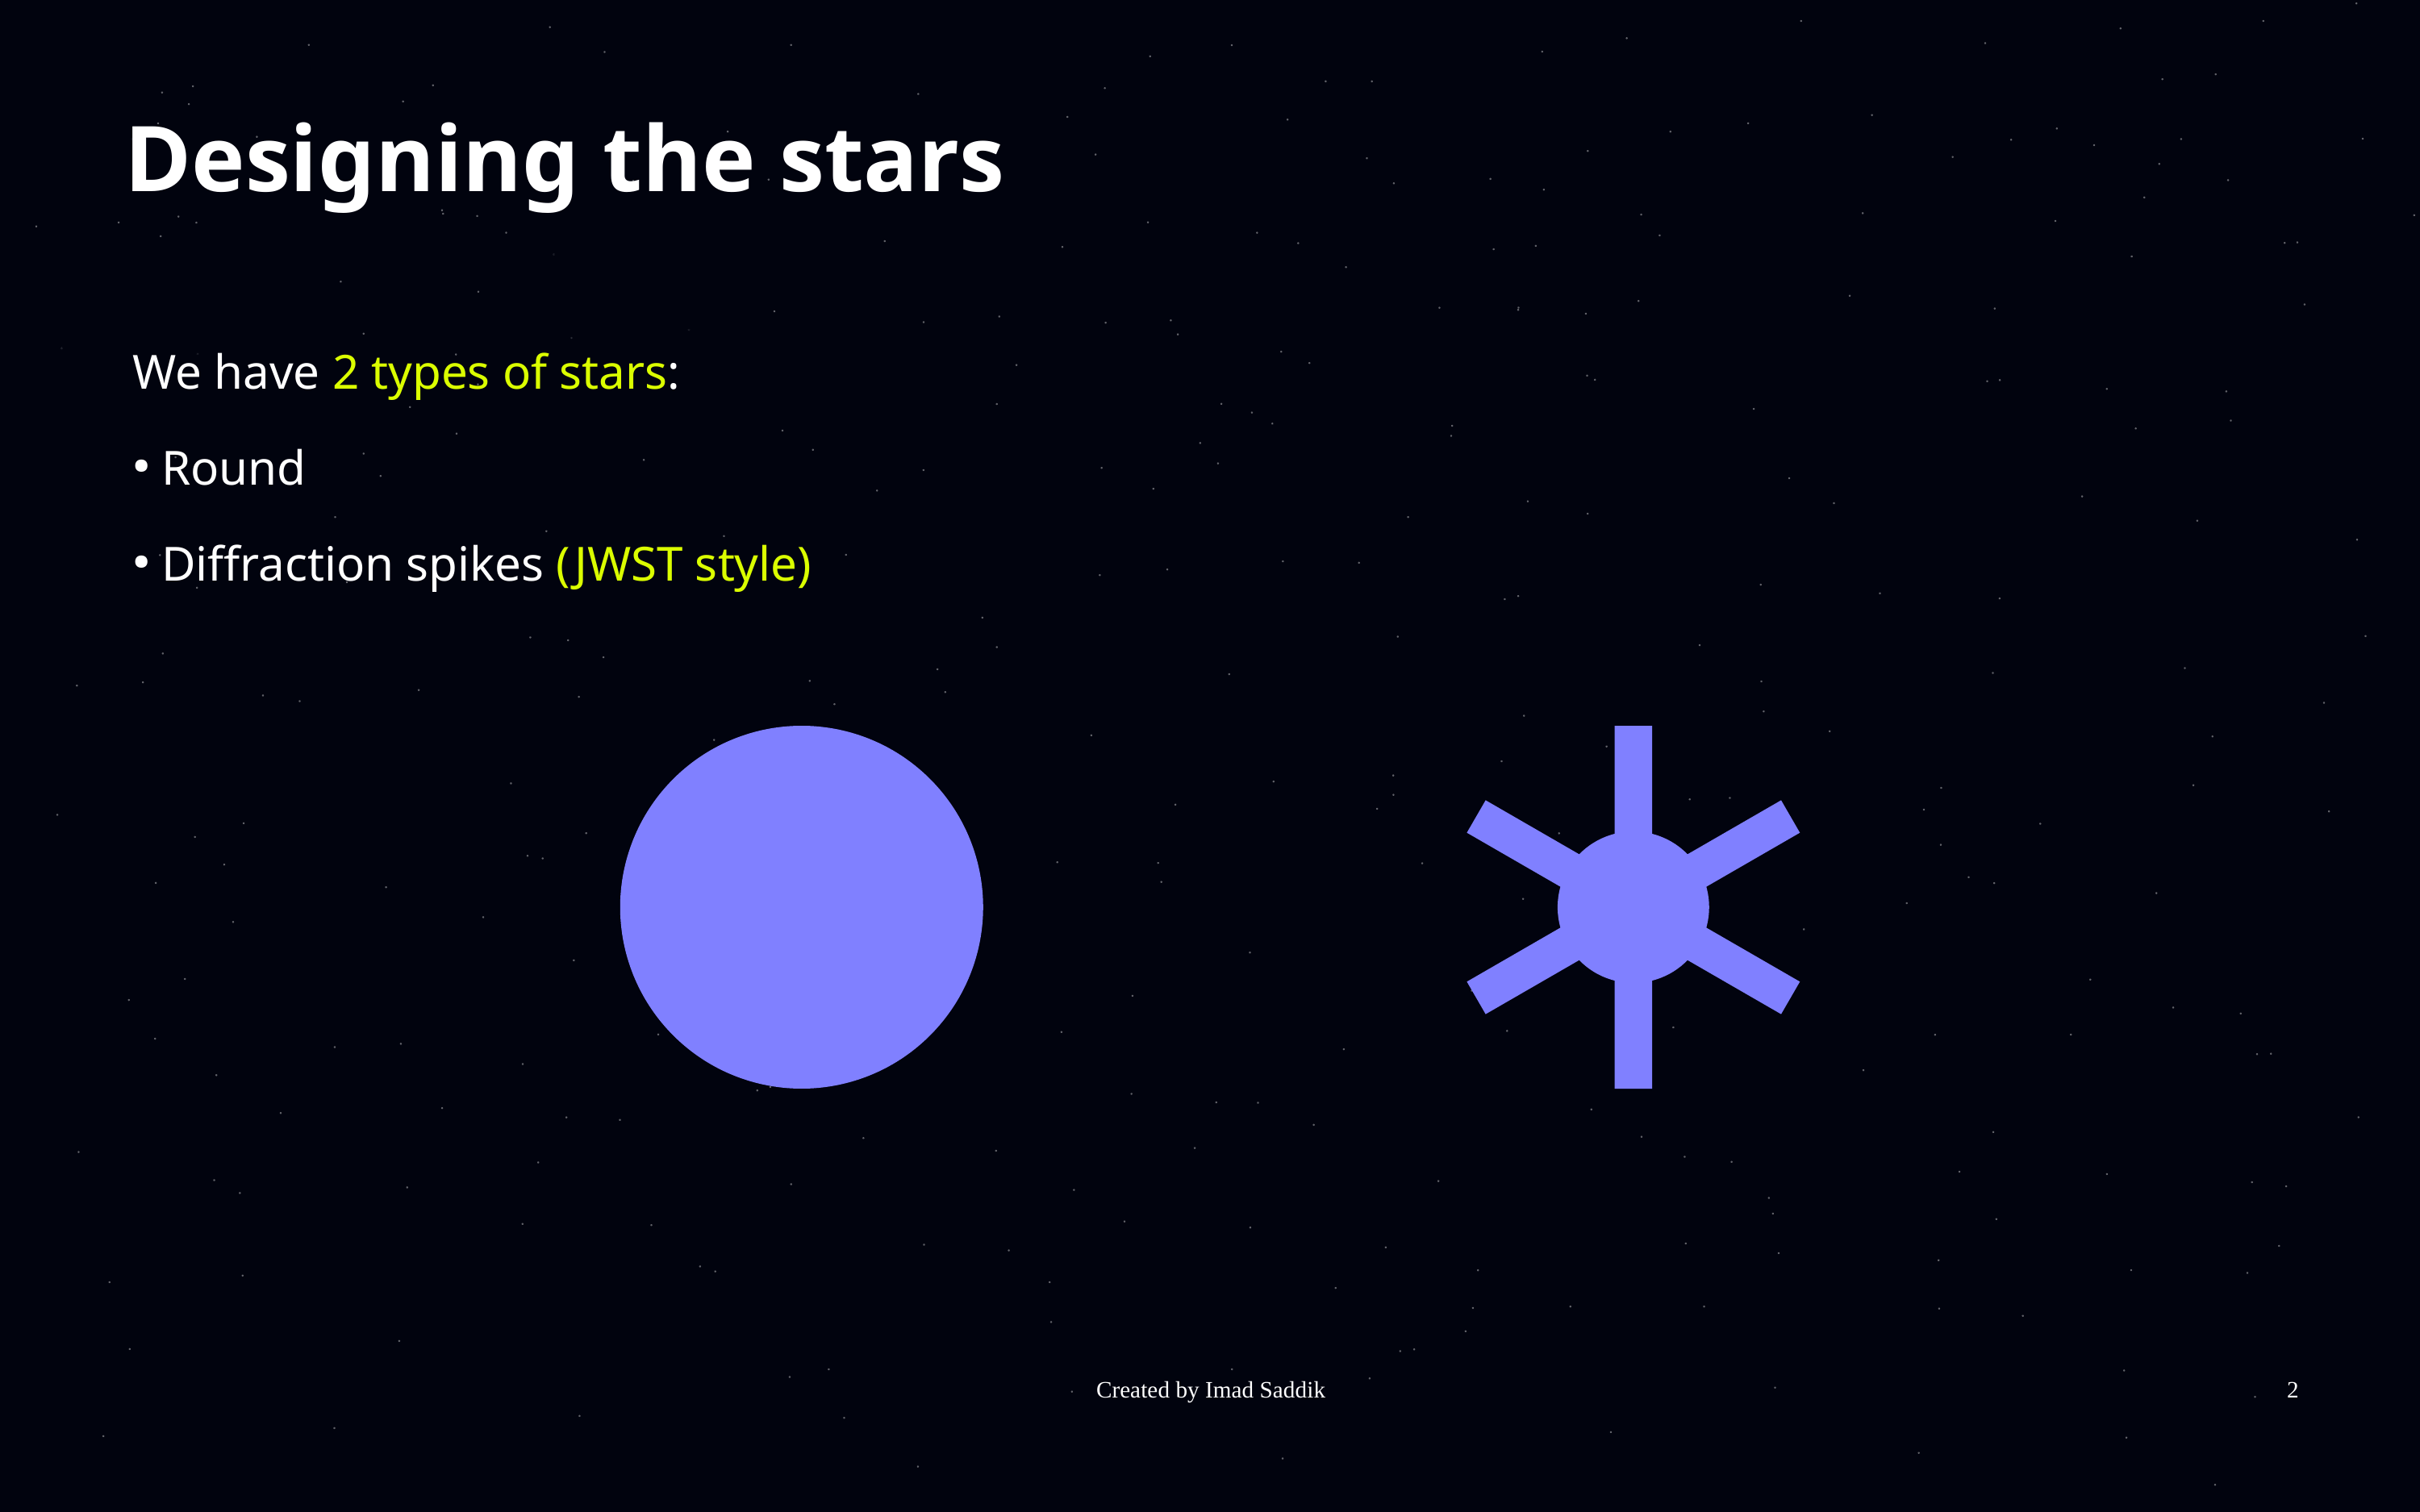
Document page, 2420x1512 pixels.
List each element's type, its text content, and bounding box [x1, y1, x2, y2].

text_box We have 2 types of stars: Round Diffraction spikes (JWST style) [121, 301, 1701, 606]
picture [1467, 726, 1800, 1089]
text_box Designing the stars [112, 61, 1411, 251]
picture [620, 726, 983, 1089]
